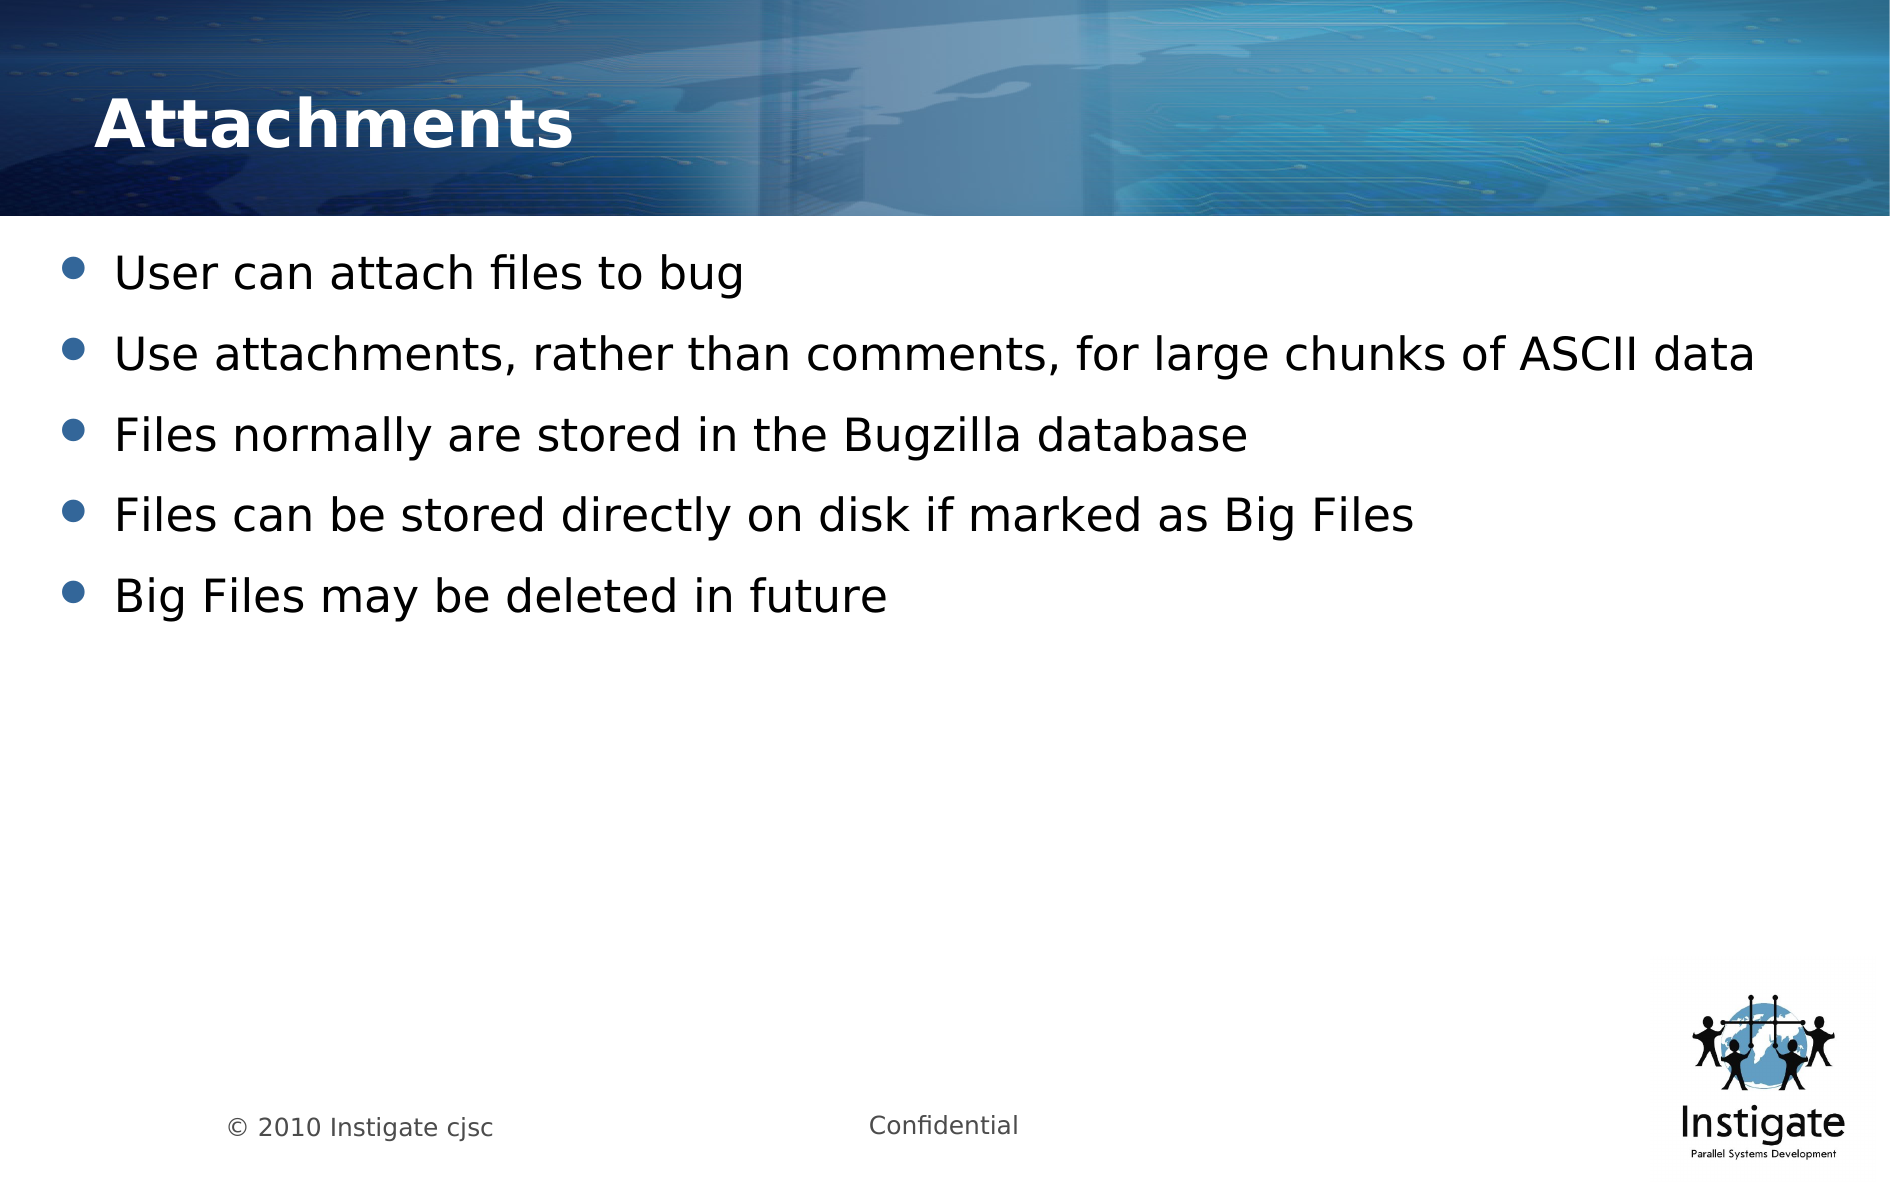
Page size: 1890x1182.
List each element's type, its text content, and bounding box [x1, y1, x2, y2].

picture [1650, 956, 1876, 1182]
title Attachments [94, 54, 1793, 210]
picture [0, 0, 1890, 216]
list User can attach files to bug Use attachments, rather than comments, for large chunks of ASCII data Files normally are stored in the Bugzilla database Files can be stored directly on disk if marked as Big Files Big Files may be deleted in future [59, 236, 1831, 1001]
